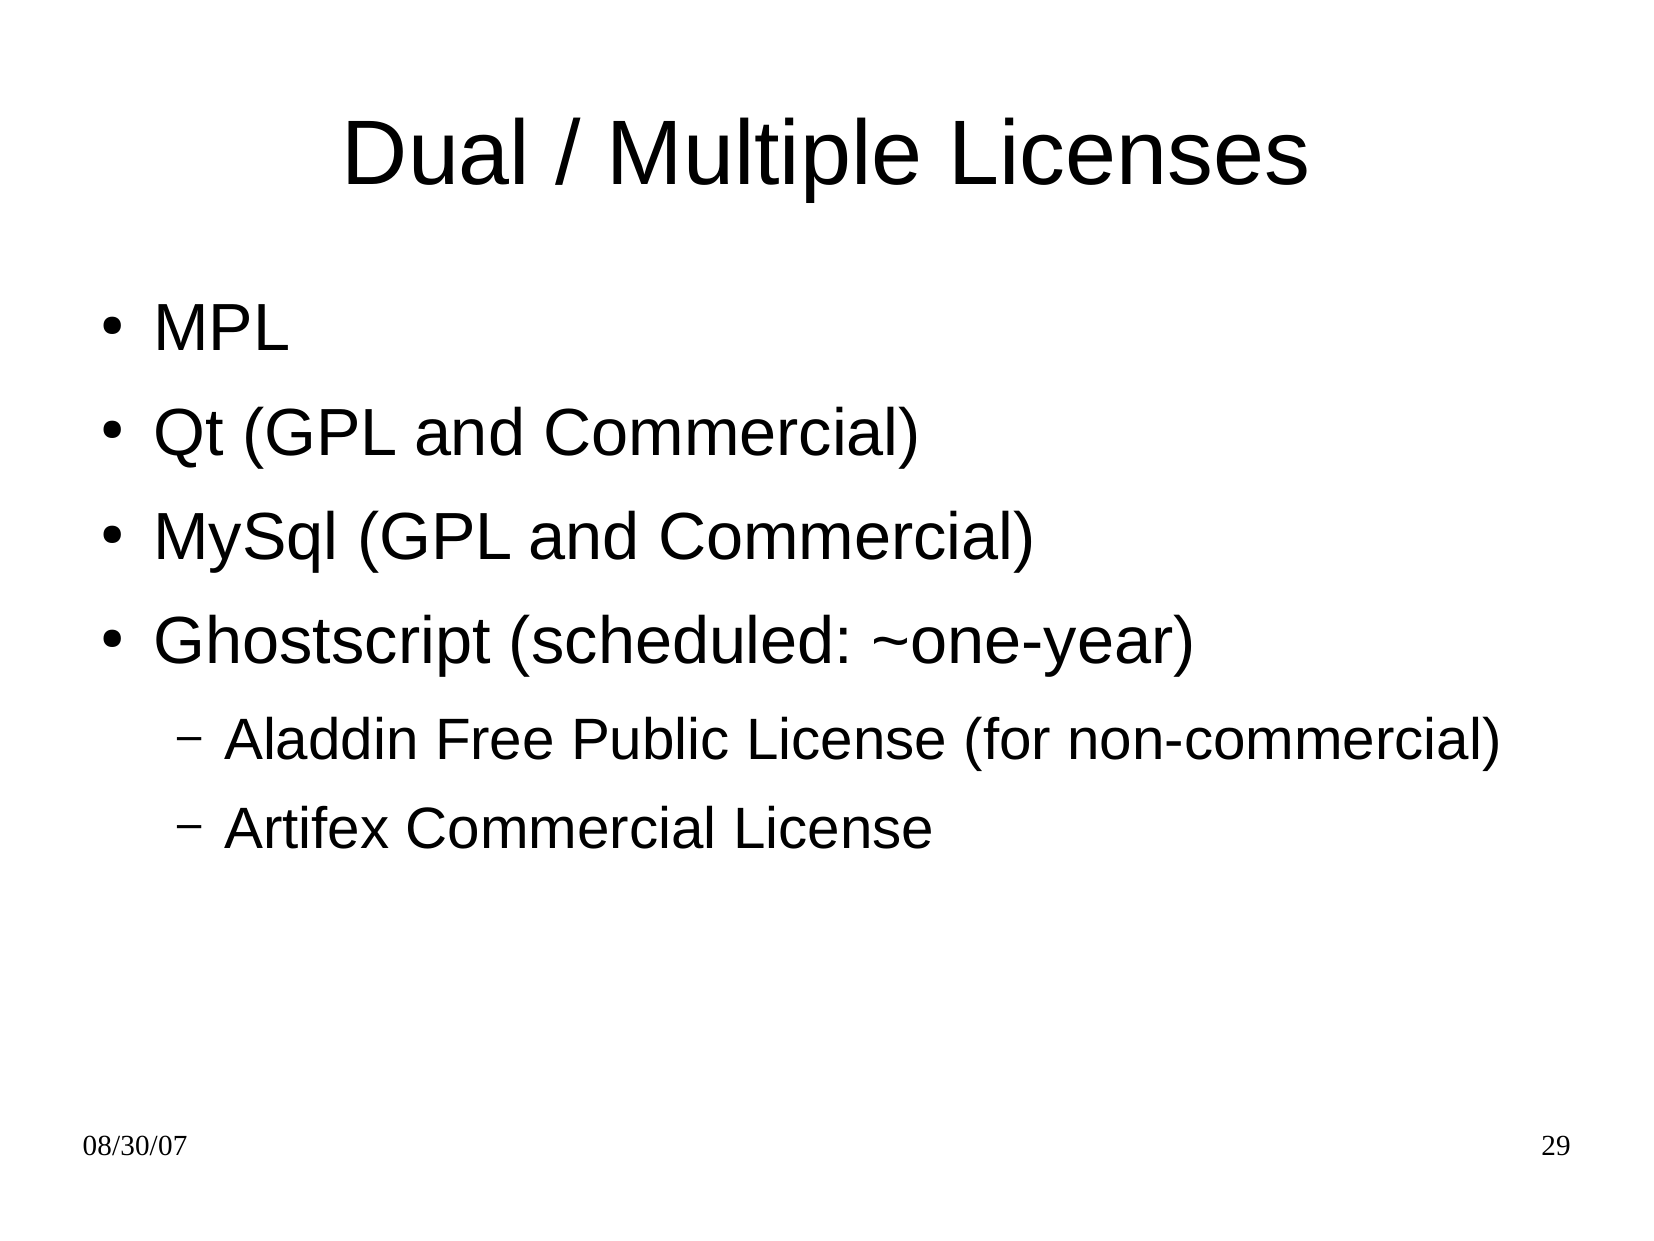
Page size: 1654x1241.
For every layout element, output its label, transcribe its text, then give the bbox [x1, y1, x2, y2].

title Dual / Multiple Licenses [82, 49, 1571, 257]
list MPL Qt (GPL and Commercial) MySql (GPL and Commercial) Ghostscript (scheduled: ~one-year) Aladdin Free Public License (for non-commercial) Artifex Commercial License [82, 290, 1571, 1094]
